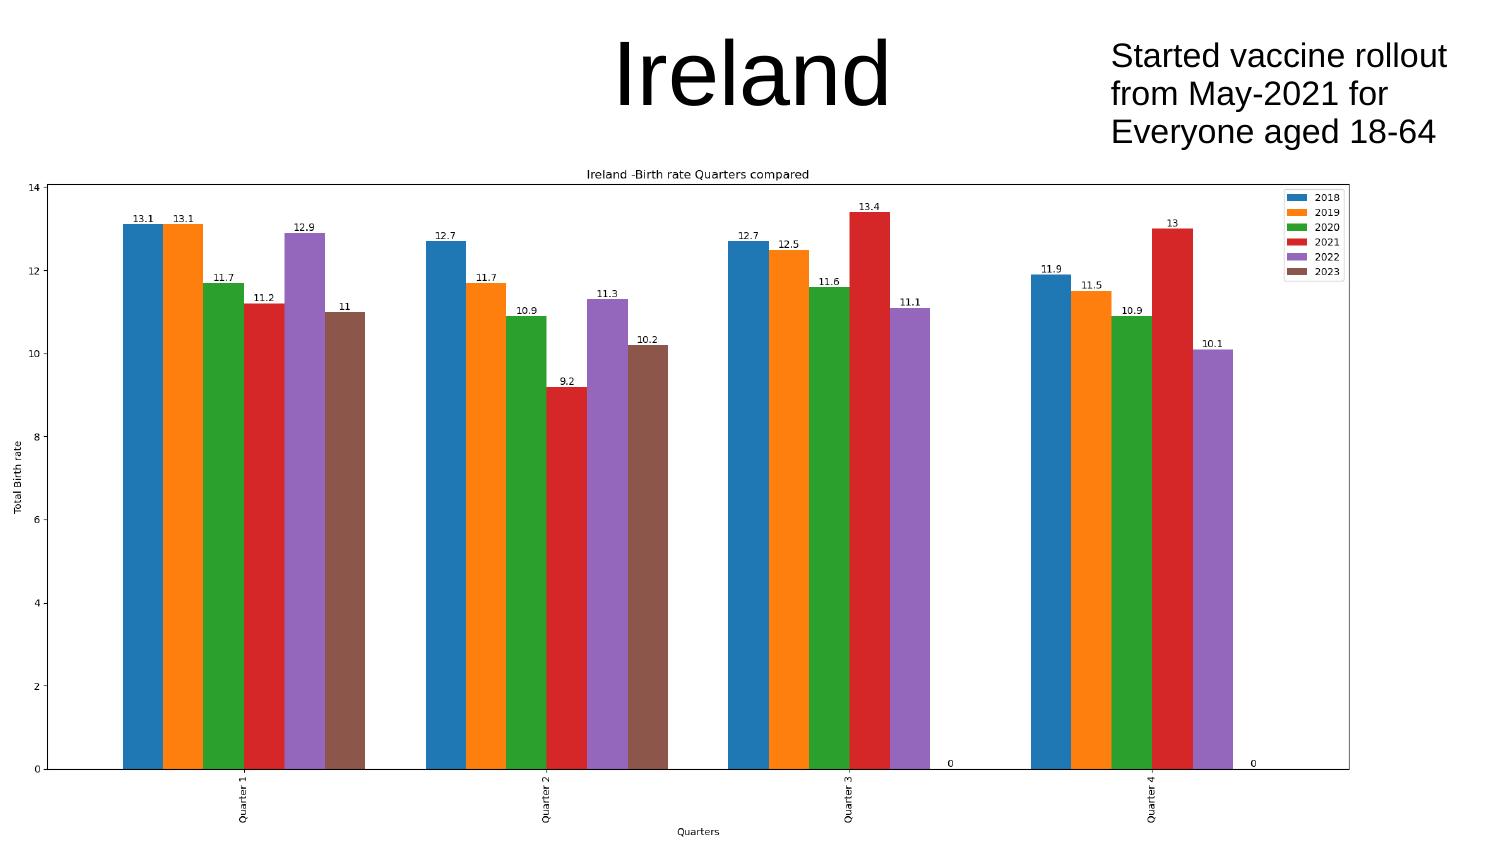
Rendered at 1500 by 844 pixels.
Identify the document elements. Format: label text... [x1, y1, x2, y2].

title Ireland [241, 22, 1265, 125]
picture [3, 159, 1359, 844]
text_box Started vaccine rollout from May-2021 for Everyone aged 18-64 [1096, 29, 1477, 159]
